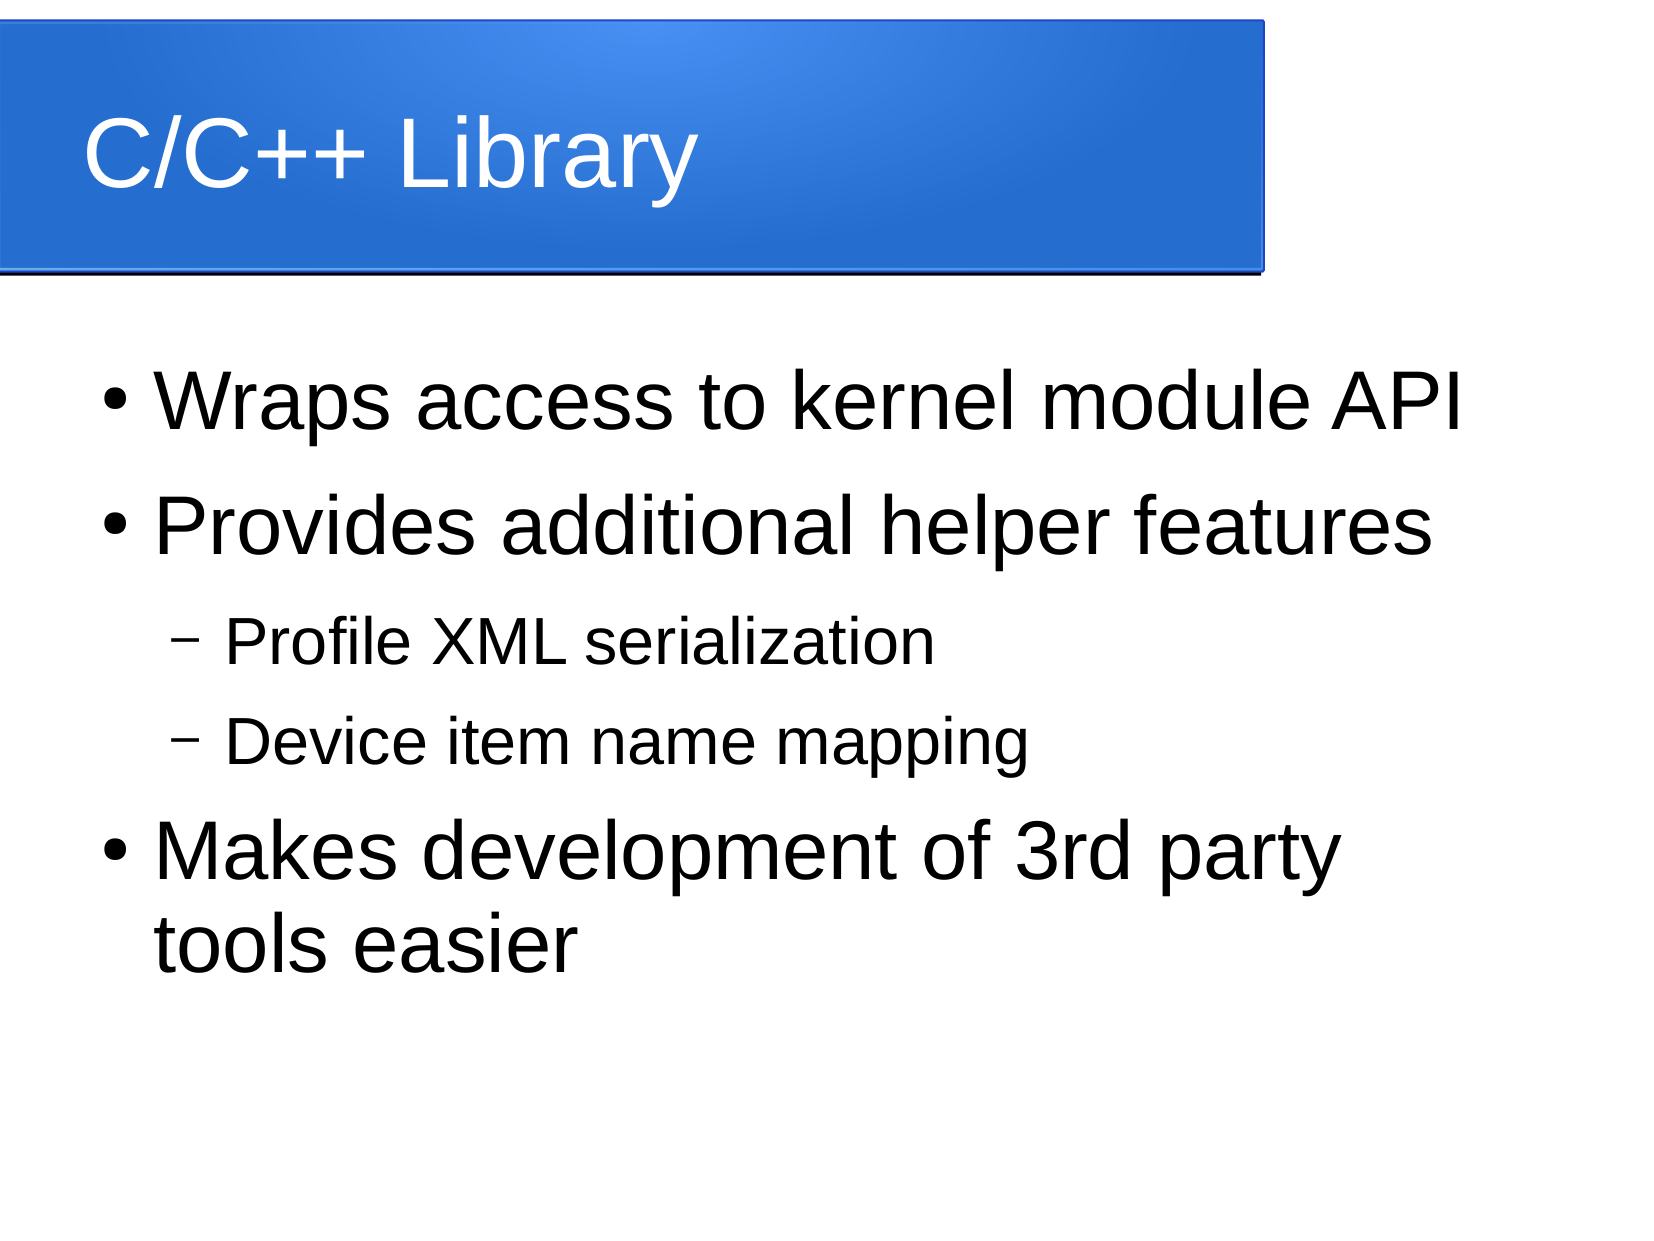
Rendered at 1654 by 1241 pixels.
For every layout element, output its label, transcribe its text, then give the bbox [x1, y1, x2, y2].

title C/C++ Library [82, 49, 1250, 257]
list Wraps access to kernel module API Provides additional helper features Profile XML serialization Device item name mapping Makes development of 3rd party tools easier [82, 354, 1538, 1111]
